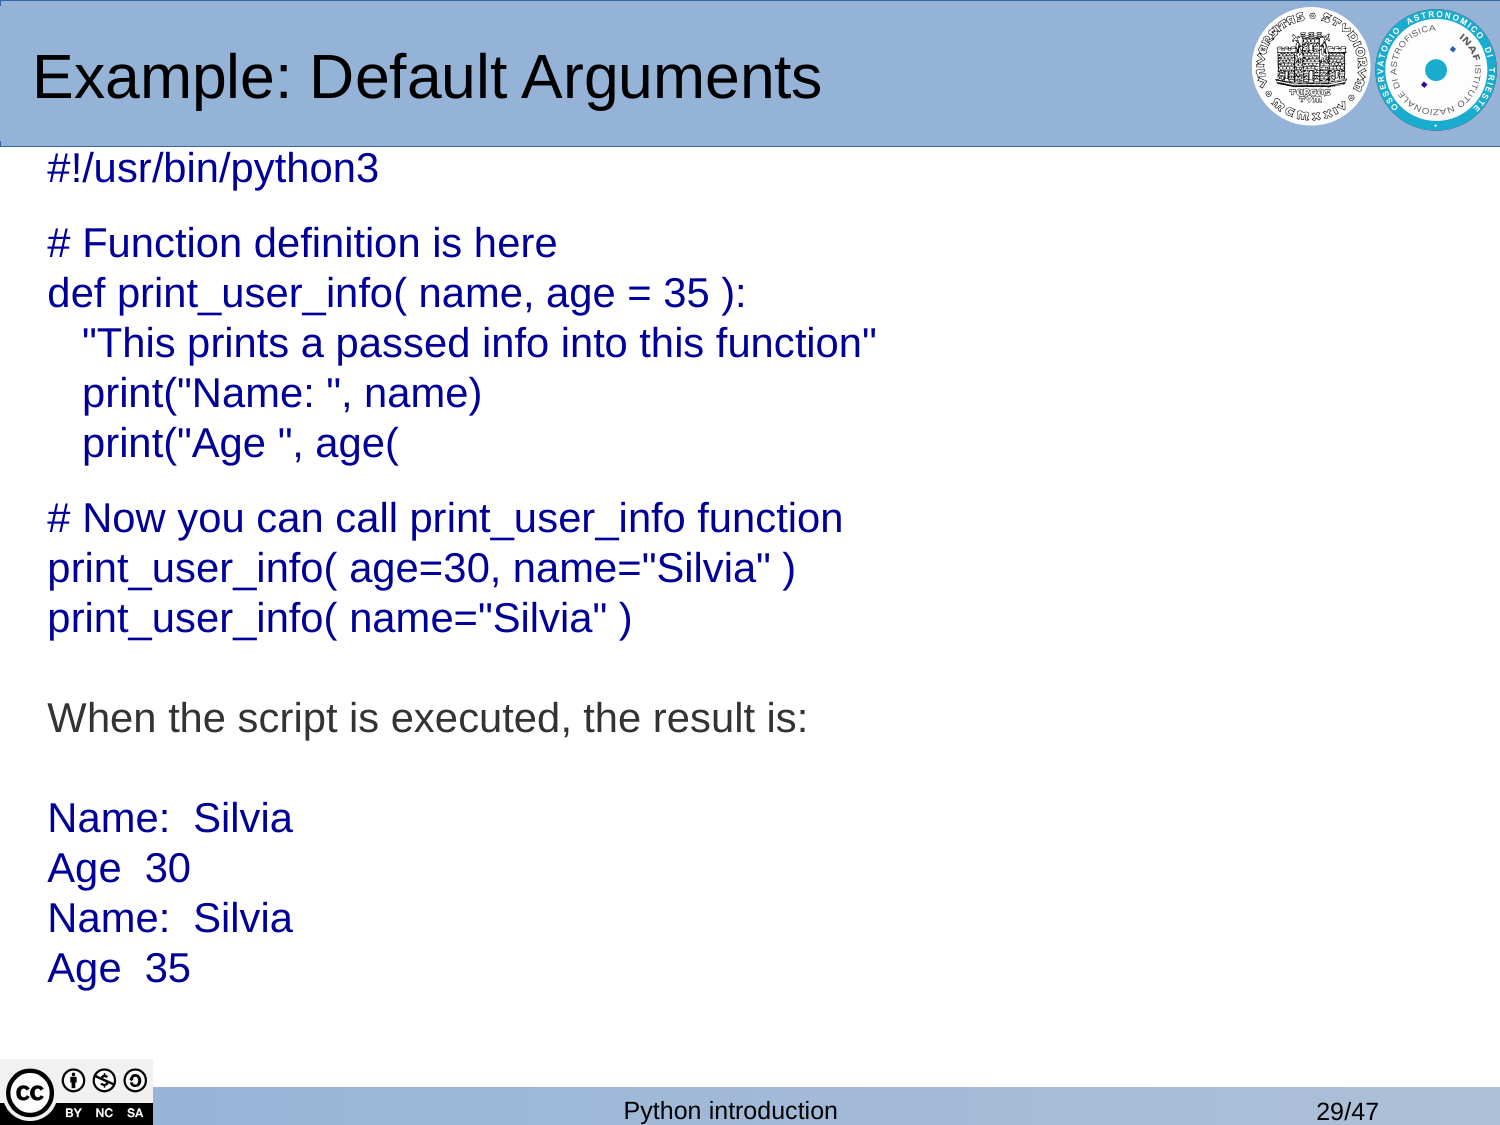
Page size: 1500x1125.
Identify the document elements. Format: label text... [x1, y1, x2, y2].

list #!/usr/bin/python3 # Function definition is here def print_user_info( name, age = 35 ): "This prints a passed info into this function" print("Name: ", name) print("Age ", age( # Now you can call print_user_info function print_user_info( age=30, name="Silvia" ) print_user_info( name="Silvia" ) When the script is executed, the result is: Name: Silvia Age 30 Name: Silvia Age 35 [32, 133, 1500, 1011]
picture [0, 1059, 153, 1125]
text_box Example: Default Arguments [0, 5, 1243, 141]
picture [1252, 0, 1500, 133]
